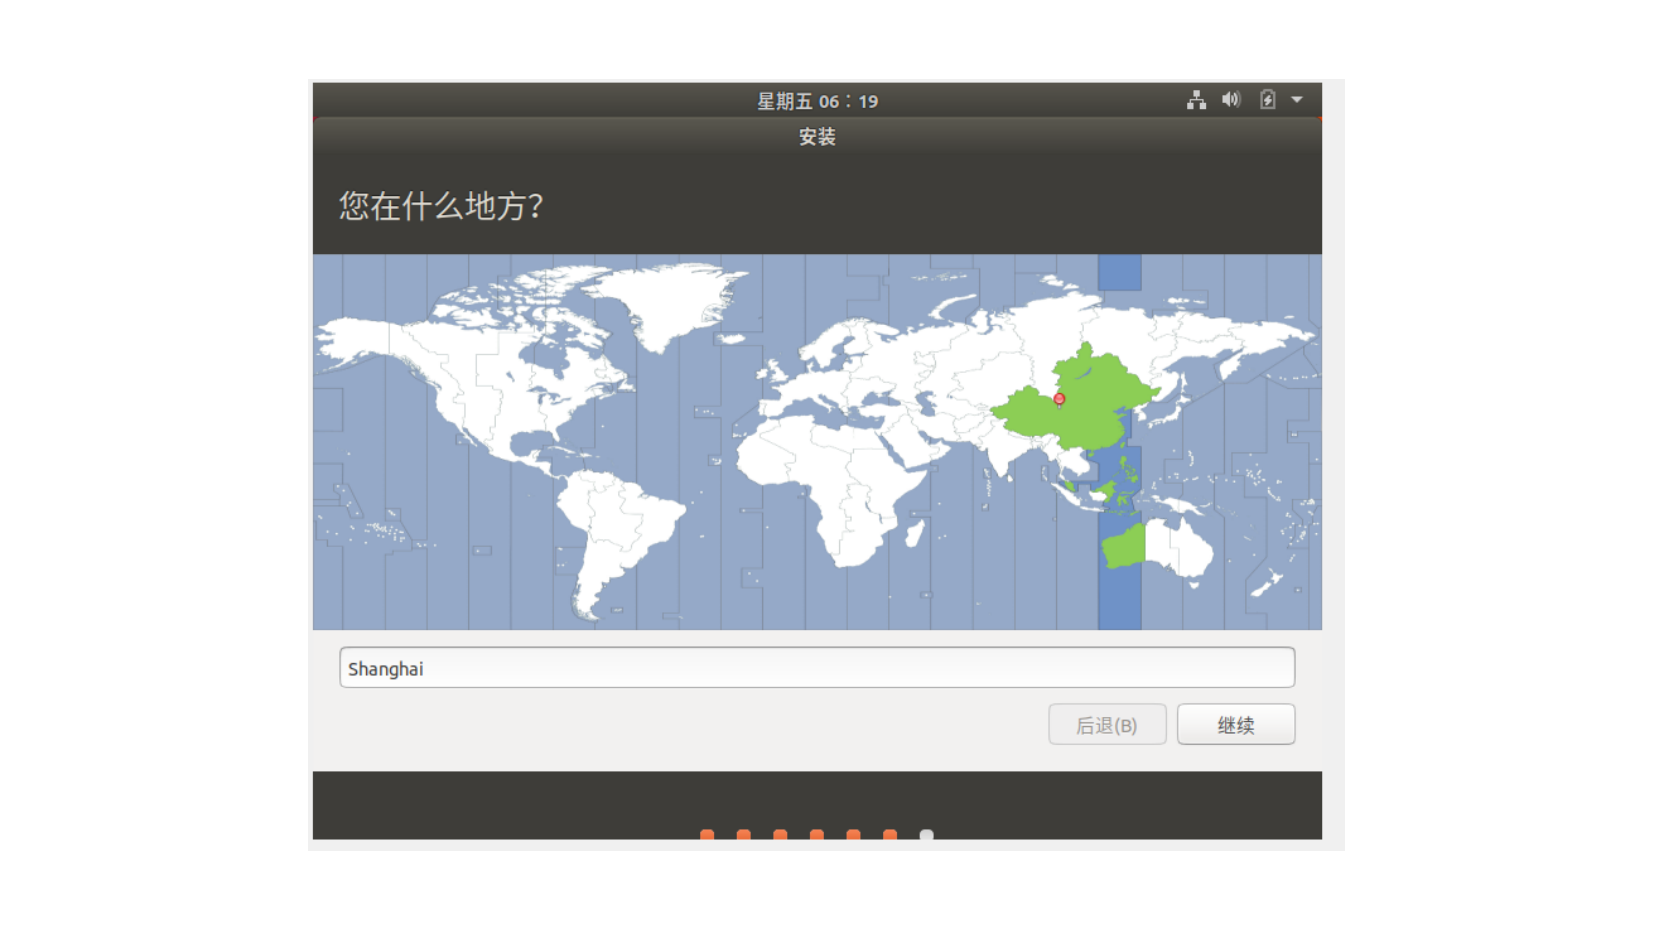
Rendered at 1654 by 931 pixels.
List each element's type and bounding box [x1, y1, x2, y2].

picture [308, 79, 1345, 851]
